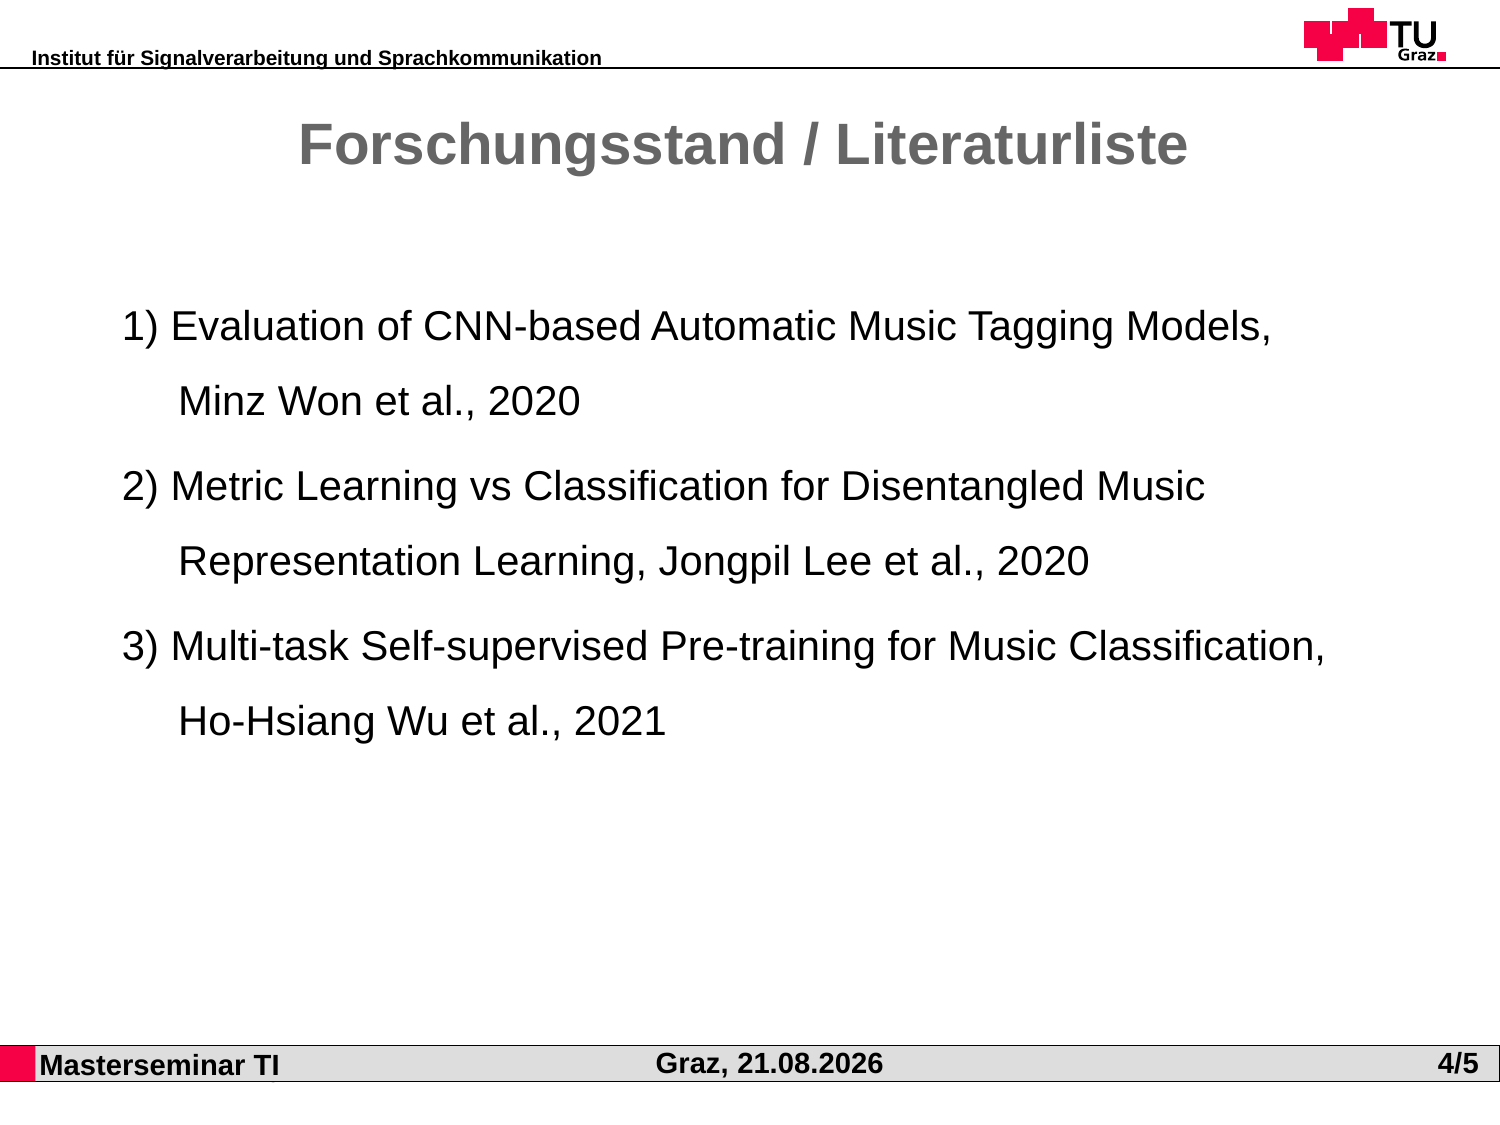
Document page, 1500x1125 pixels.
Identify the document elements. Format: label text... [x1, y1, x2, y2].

list Forschungsstand / Literaturliste [107, 106, 1383, 201]
list 1) Evaluation of CNN-based Automatic Music Tagging Models, Minz Won et al., 2020 2) Metric Learning vs Classification for Disentangled Music Representation Learning, Jongpil Lee et al., 2020 3) Multi-task Self-supervised Pre-training for Music Classification, Ho-Hsiang Wu et al., 2021 [107, 266, 1383, 787]
